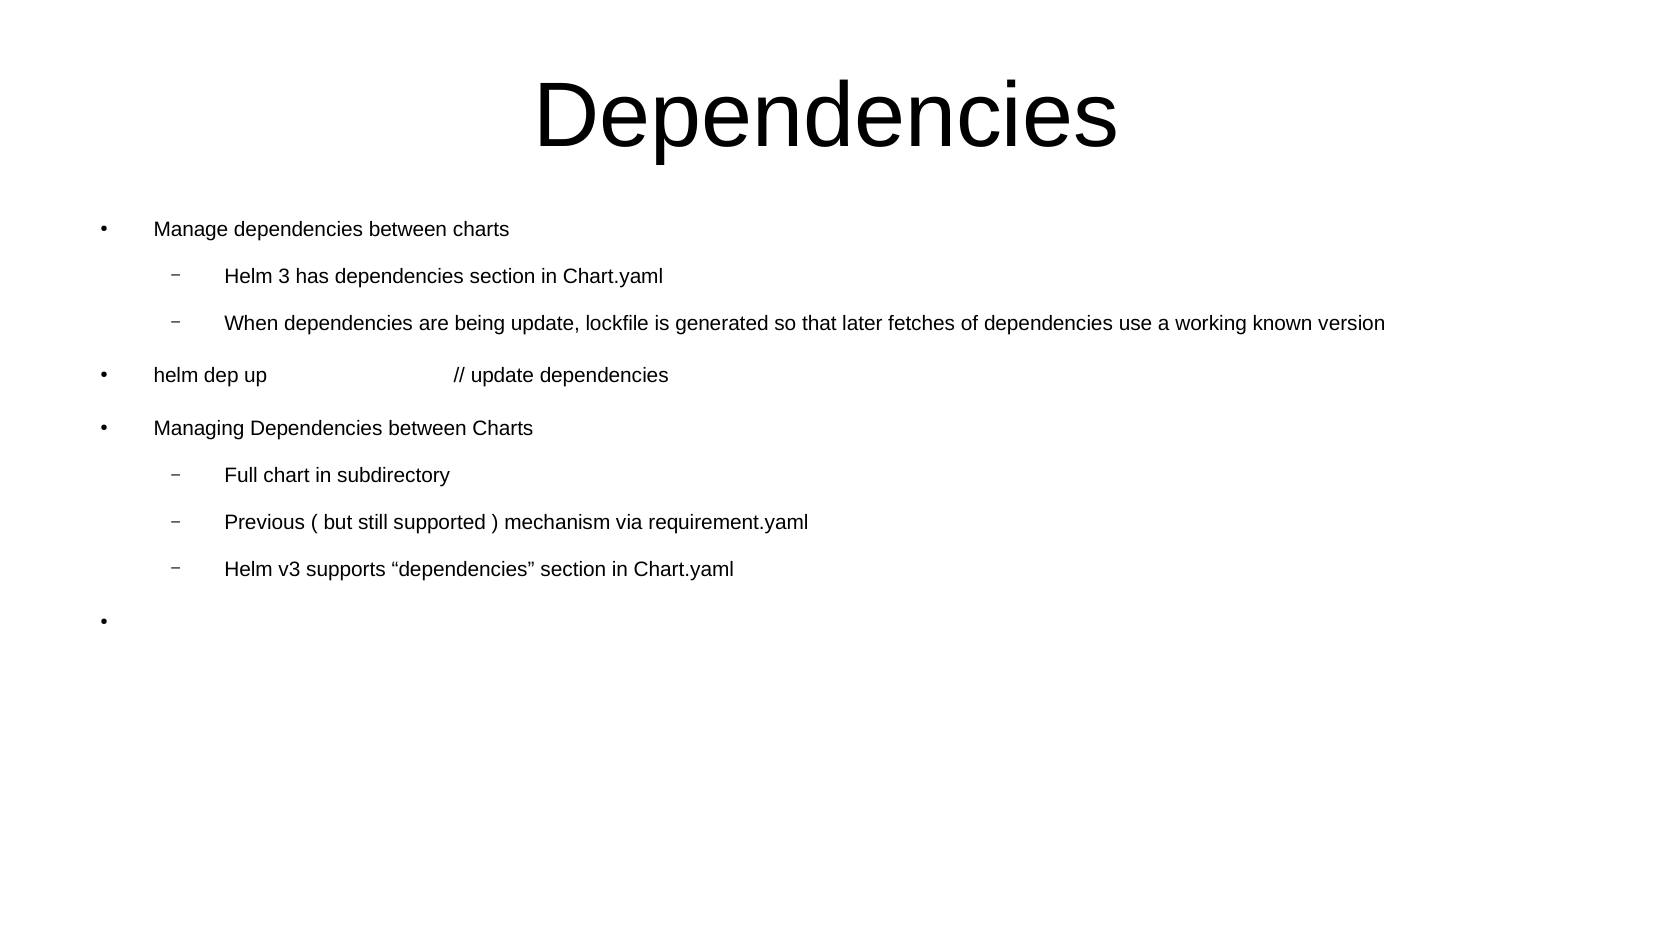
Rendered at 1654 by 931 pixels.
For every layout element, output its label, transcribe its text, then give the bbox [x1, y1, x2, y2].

title Dependencies [82, 37, 1571, 193]
list Manage dependencies between charts Helm 3 has dependencies section in Chart.yaml When dependencies are being update, lockfile is generated so that later fetches of dependencies use a working known version helm dep up // update dependencies Managing Dependencies between Charts Full chart in subdirectory Previous ( but still supported ) mechanism via requirement.yaml Helm v3 supports “dependencies” section in Chart.yaml [82, 217, 1621, 916]
